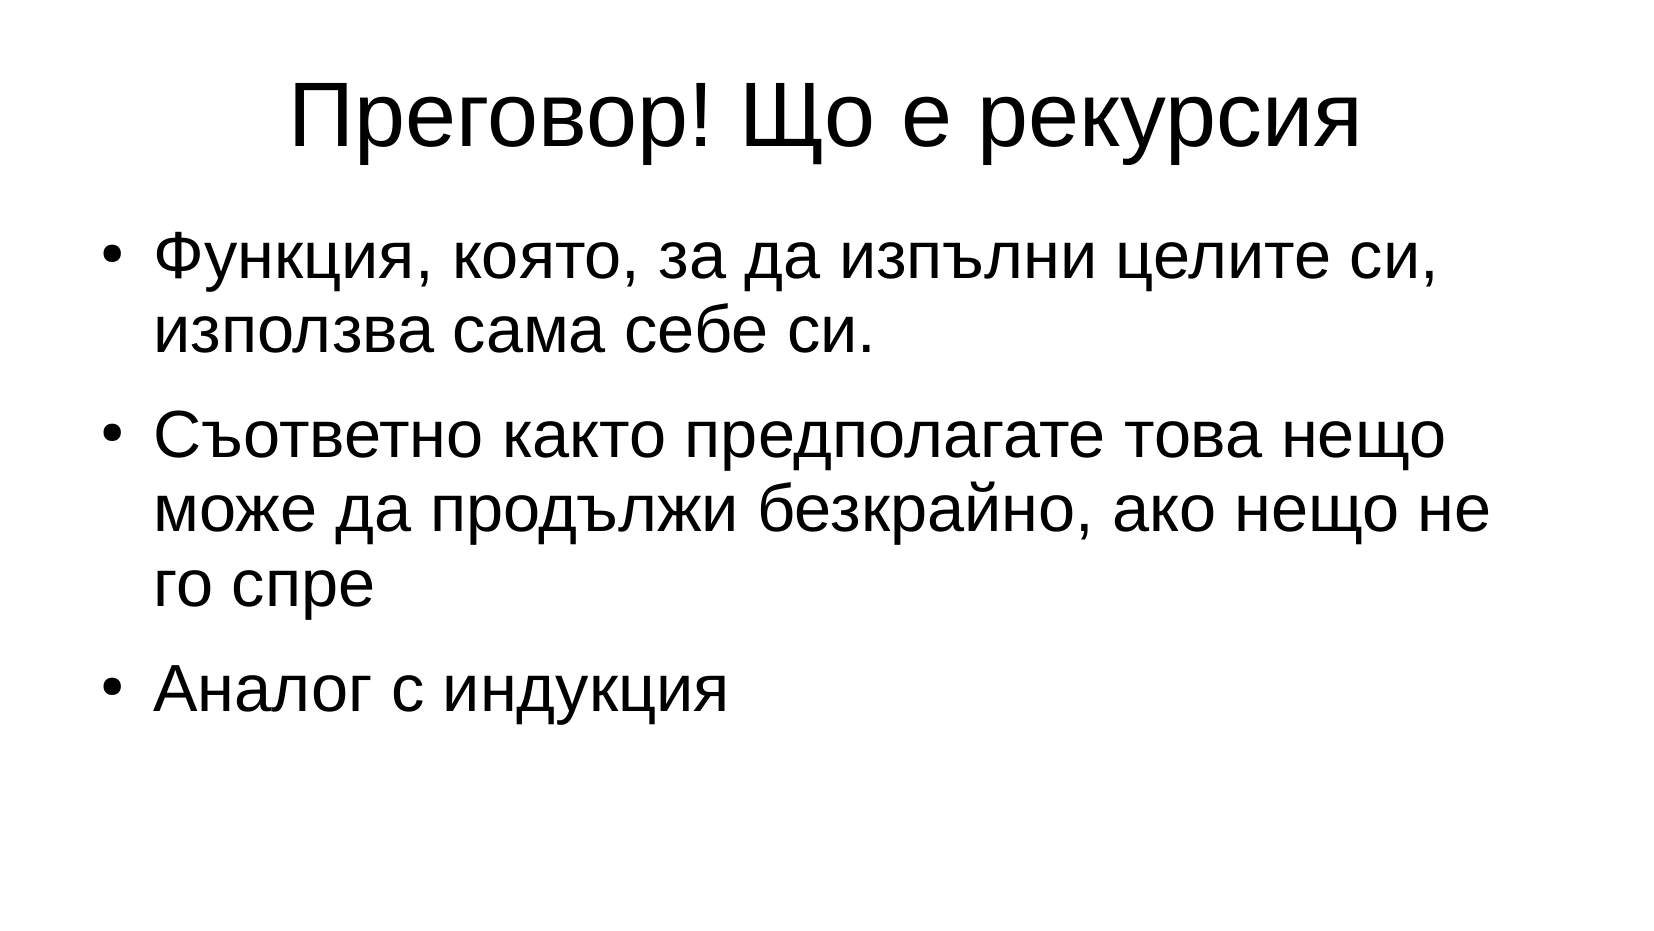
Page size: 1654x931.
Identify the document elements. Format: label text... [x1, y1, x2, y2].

list Функция, която, за да изпълни целите си, използва сама себе си. Съответно както предполагате това нещо може да продължи безкрайно, ако нещо не го спре Аналог с индукция [82, 217, 1571, 863]
title Преговор! Що е рекурсия [82, 37, 1571, 193]
